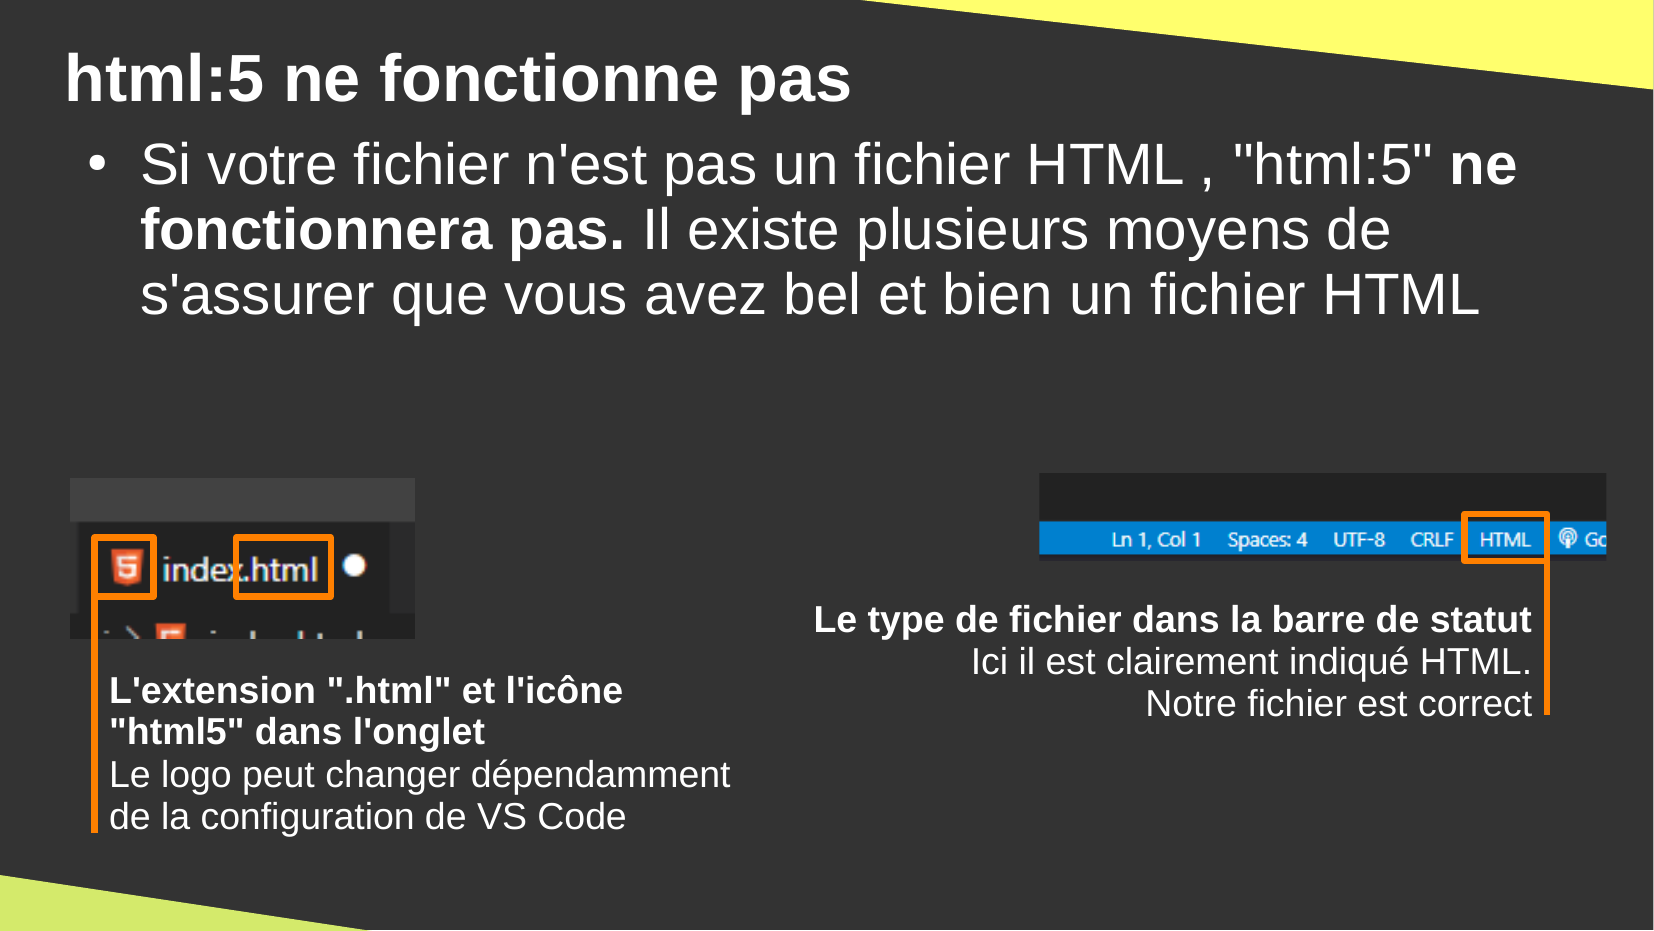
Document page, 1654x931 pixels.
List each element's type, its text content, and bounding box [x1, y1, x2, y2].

picture [70, 478, 415, 639]
text_box [0, 875, 372, 931]
title html:5 ne fonctionne pas [64, 40, 1553, 118]
picture [1468, 517, 1544, 558]
text_box [860, 0, 1654, 90]
list Si votre fichier n'est pas un fichier HTML , "html:5" ne fonctionnera pas. Il existe plusieurs moyens de s'assurer que vous avez bel et bien un fichier HTML [69, 131, 1583, 378]
text_box L'extension ".html" et l'icône "html5" dans l'onglet Le logo peut changer dépendamment de la configuration de VS Code [94, 661, 768, 857]
picture [1039, 473, 1607, 562]
picture [98, 541, 150, 593]
text_box Le type de fichier dans la barre de statut Ici il est clairement indiqué HTML. Notre fichier est correct [779, 590, 1548, 732]
